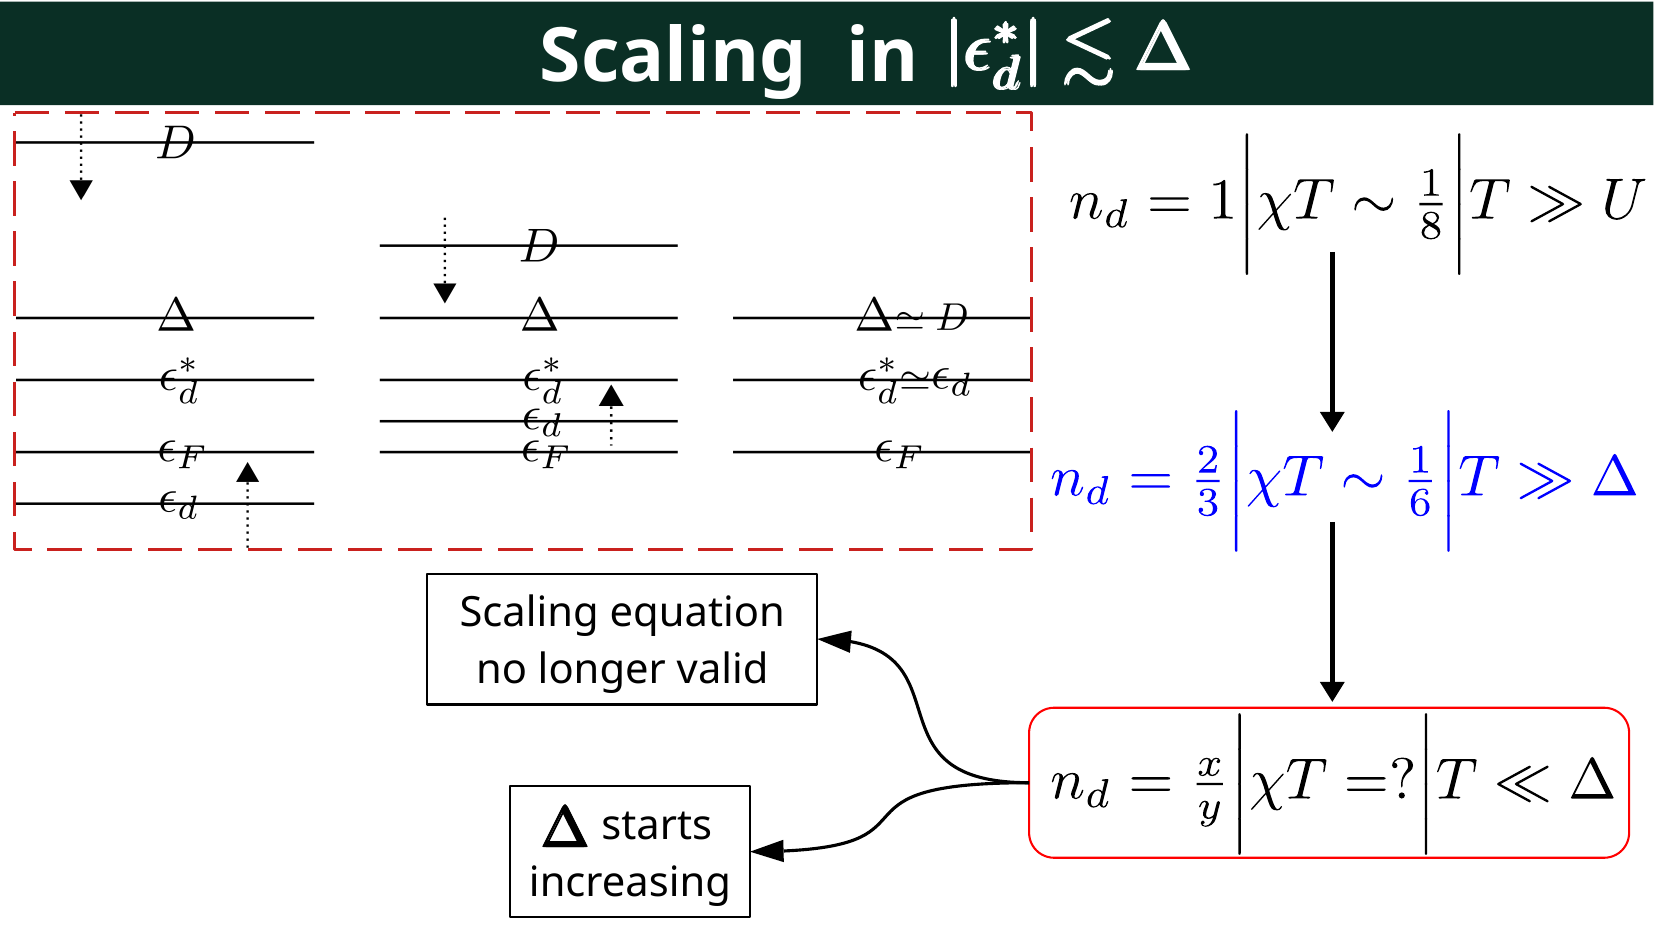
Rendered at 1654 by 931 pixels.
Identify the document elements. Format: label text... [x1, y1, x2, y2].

picture [1050, 410, 1637, 552]
picture [1050, 713, 1614, 855]
picture [942, 16, 1191, 91]
text_box starts increasing [510, 786, 751, 918]
picture [16, 114, 1031, 548]
picture [1068, 133, 1646, 275]
text_box Scaling equation no longer valid [427, 573, 818, 705]
title Scaling in [0, 1, 1654, 106]
picture [539, 804, 588, 848]
